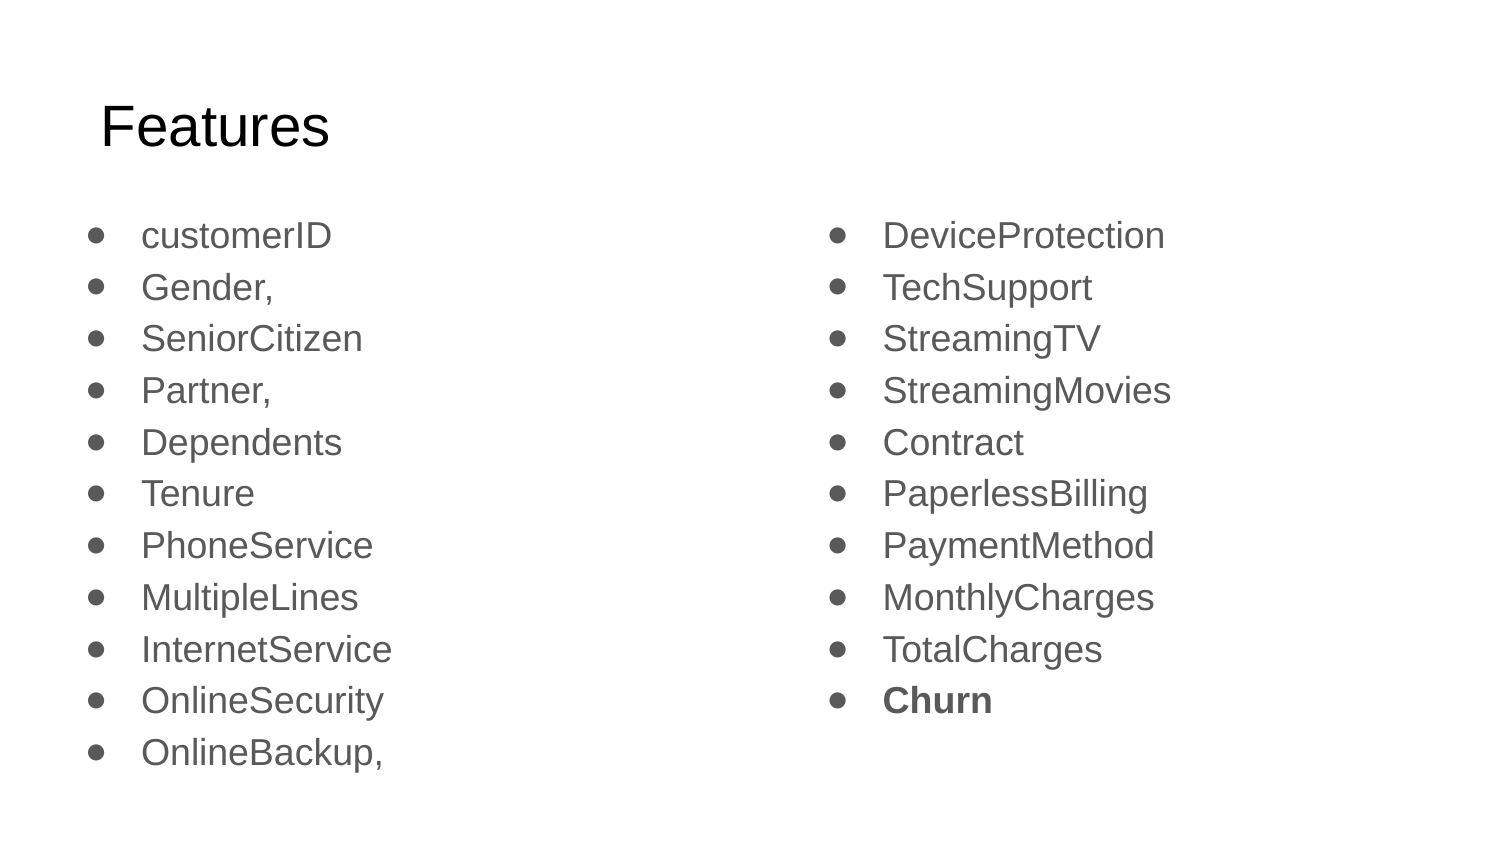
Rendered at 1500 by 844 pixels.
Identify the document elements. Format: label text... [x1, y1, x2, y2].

list customerID Gender, SeniorCitizen Partner, Dependents Tenure PhoneService MultipleLines InternetService OnlineSecurity OnlineBackup, [51, 189, 708, 750]
list DeviceProtection TechSupport StreamingTV StreamingMovies Contract PaperlessBilling PaymentMethod MonthlyCharges TotalCharges Churn [792, 189, 1449, 750]
title Features [85, 72, 1484, 167]
